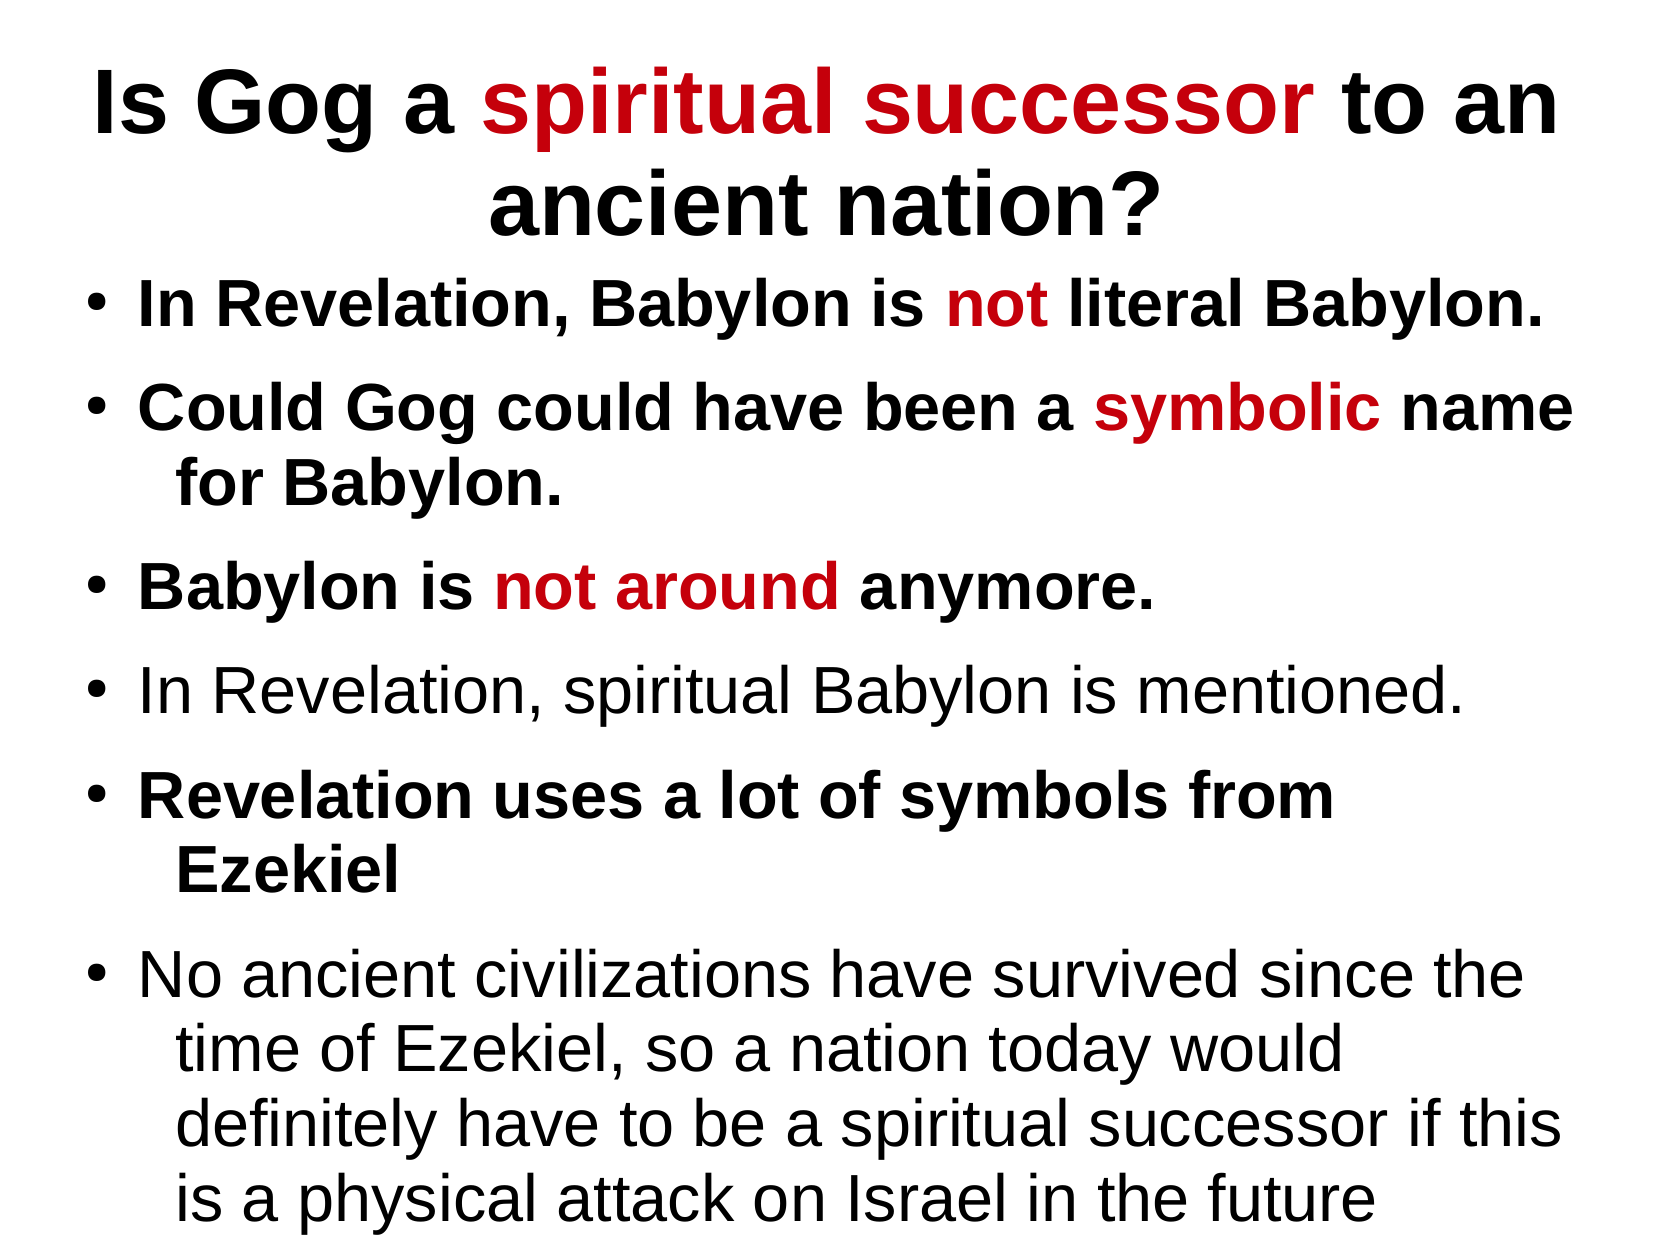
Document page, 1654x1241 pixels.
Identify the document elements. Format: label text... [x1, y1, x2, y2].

list In Revelation, Babylon is not literal Babylon. Could Gog could have been a symbolic name for Babylon. Babylon is not around anymore. In Revelation, spiritual Babylon is mentioned. Revelation uses a lot of symbols from Ezekiel No ancient civilizations have survived since the time of Ezekiel, so a nation today would definitely have to be a spiritual successor if this is a physical attack on Israel in the future [29, 265, 1577, 1241]
title Is Gog a spiritual successor to an ancient nation? [82, 49, 1571, 257]
